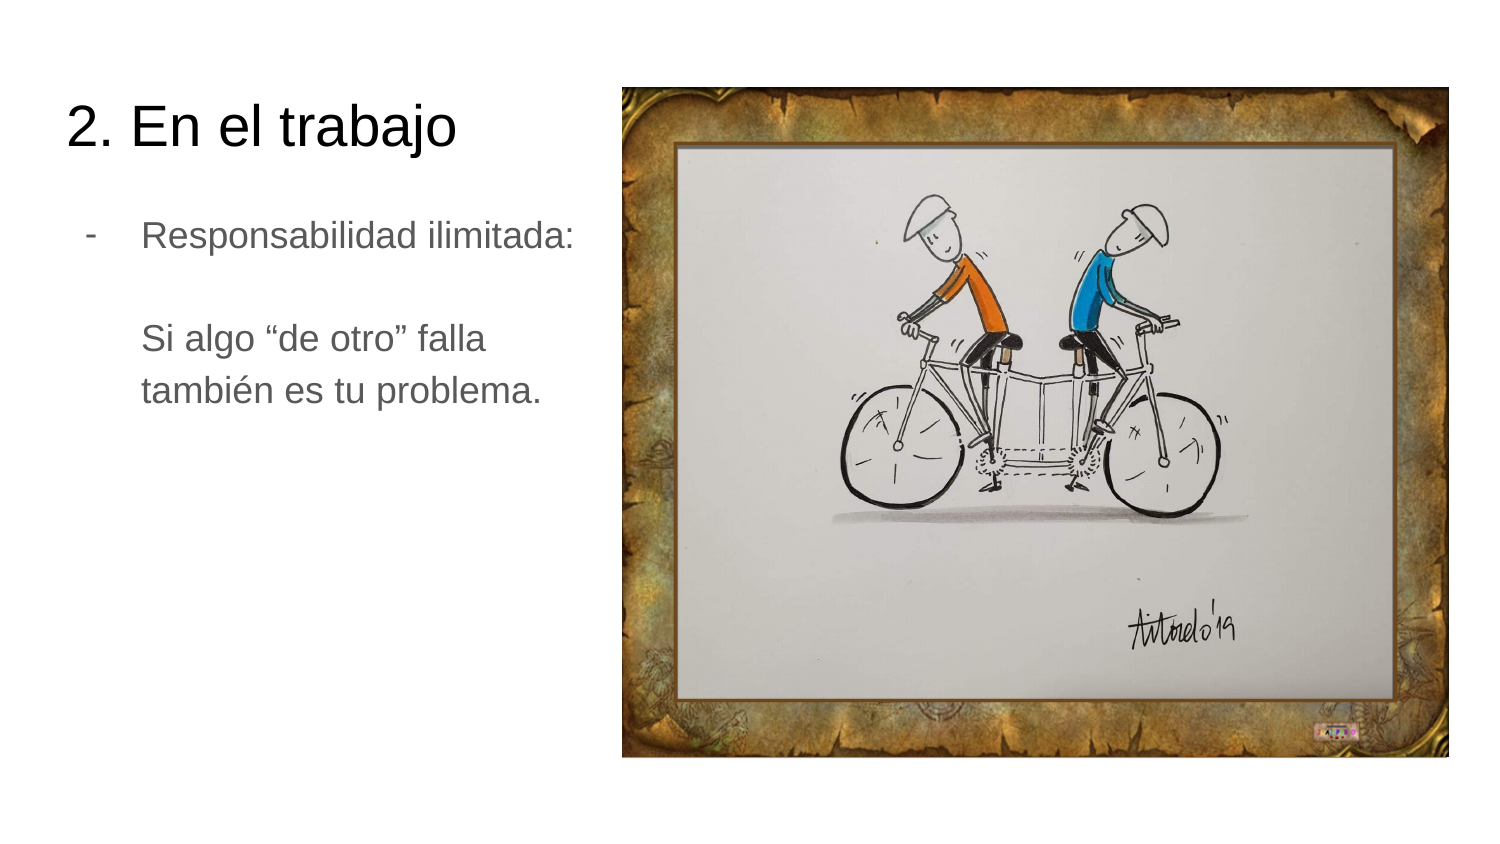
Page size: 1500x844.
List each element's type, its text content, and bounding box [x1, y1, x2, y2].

list Responsabilidad ilimitada: Si algo “de otro” falla también es tu problema. [51, 189, 622, 750]
title 2. En el trabajo [51, 72, 1449, 167]
picture [622, 87, 1449, 757]
